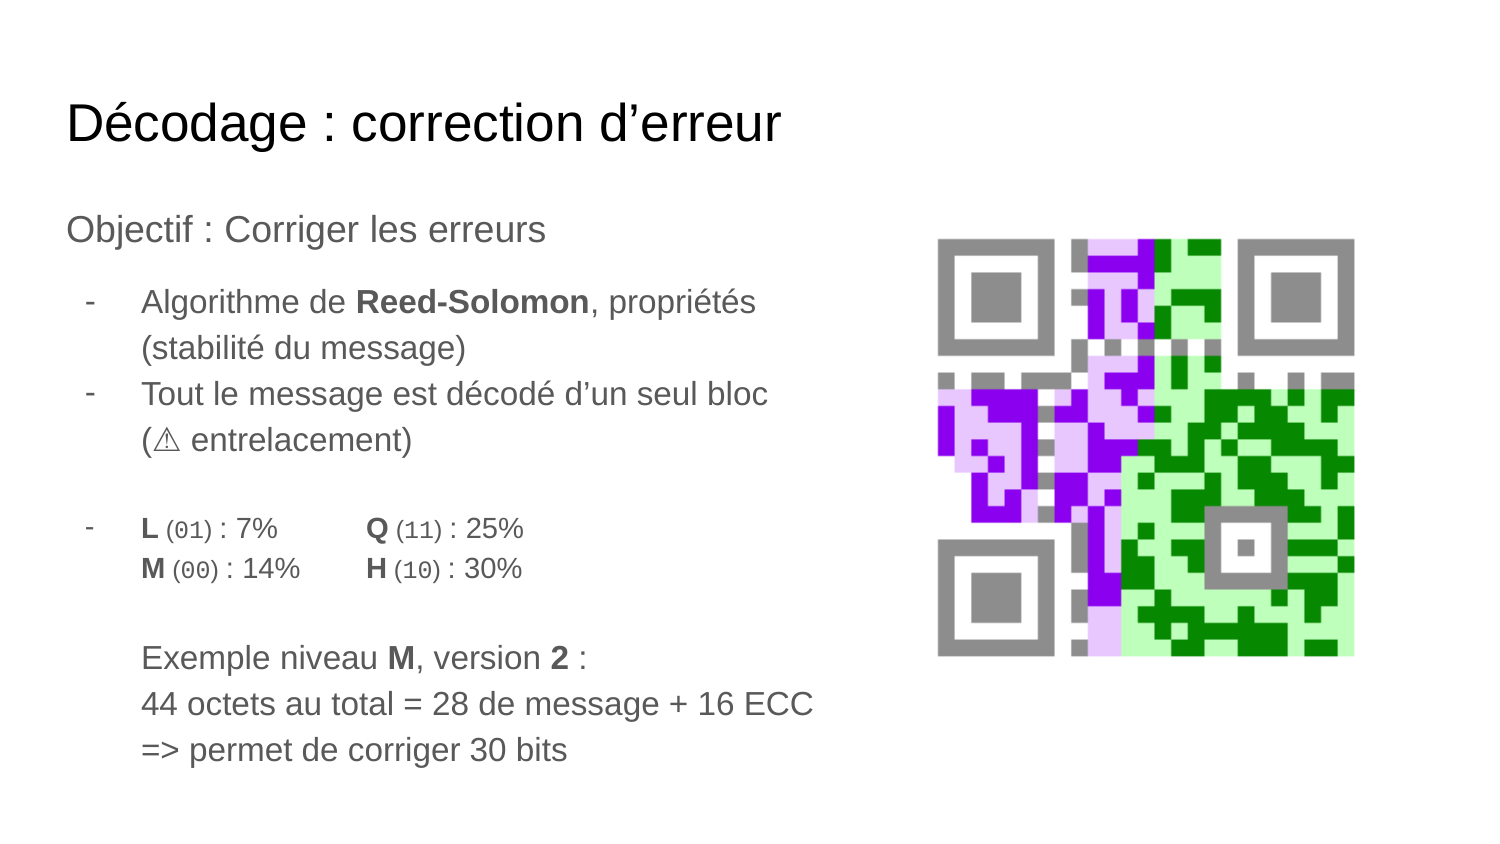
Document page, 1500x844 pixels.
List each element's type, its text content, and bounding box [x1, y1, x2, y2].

list Objectif : Corriger les erreurs Algorithme de Reed-Solomon, propriétés (stabilité du message) Tout le message est décodé d’un seul bloc (⚠️ entrelacement) L (01) : 7% Q (11) : 25% M (00) : 14% H (10) : 30% Exemple niveau M, version 2 : 44 octets au total = 28 de message + 16 ECC => permet de corriger 30 bits [51, 183, 947, 821]
title Décodage : correction d’erreur [51, 72, 1449, 167]
picture [905, 206, 1388, 690]
